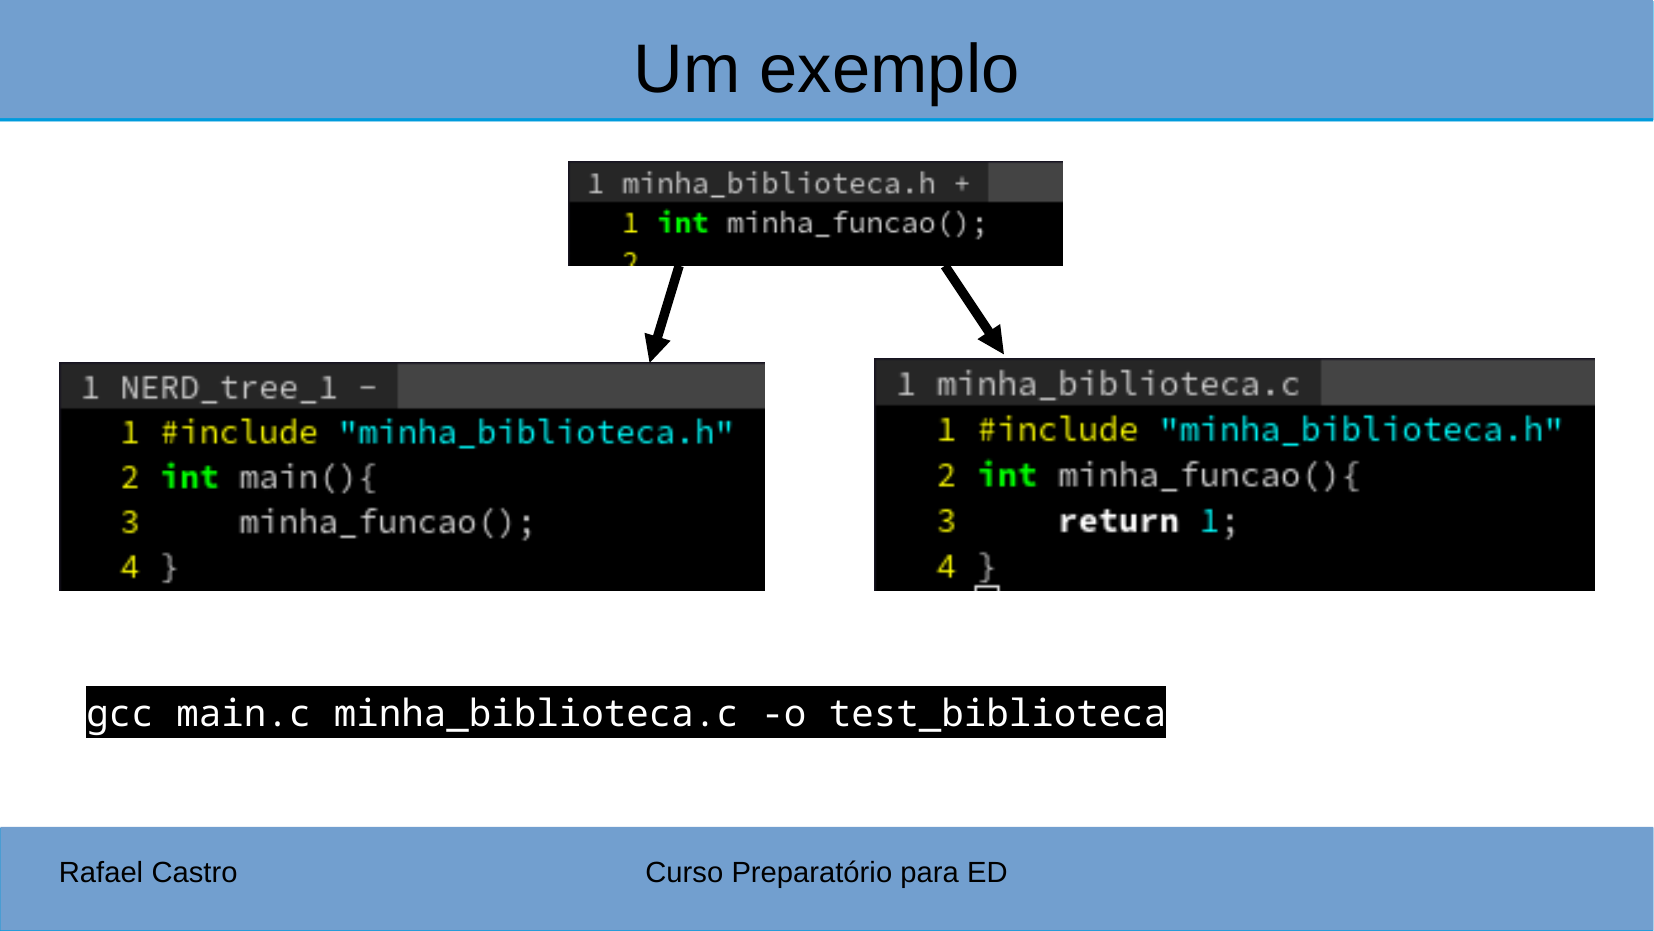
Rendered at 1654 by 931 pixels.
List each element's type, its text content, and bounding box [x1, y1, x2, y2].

picture [874, 358, 1595, 591]
picture [59, 362, 765, 591]
picture [568, 161, 1063, 266]
text_box gcc main.c minha_biblioteca.c -o test_biblioteca [71, 679, 1182, 745]
title Um exemplo [59, 29, 1595, 108]
